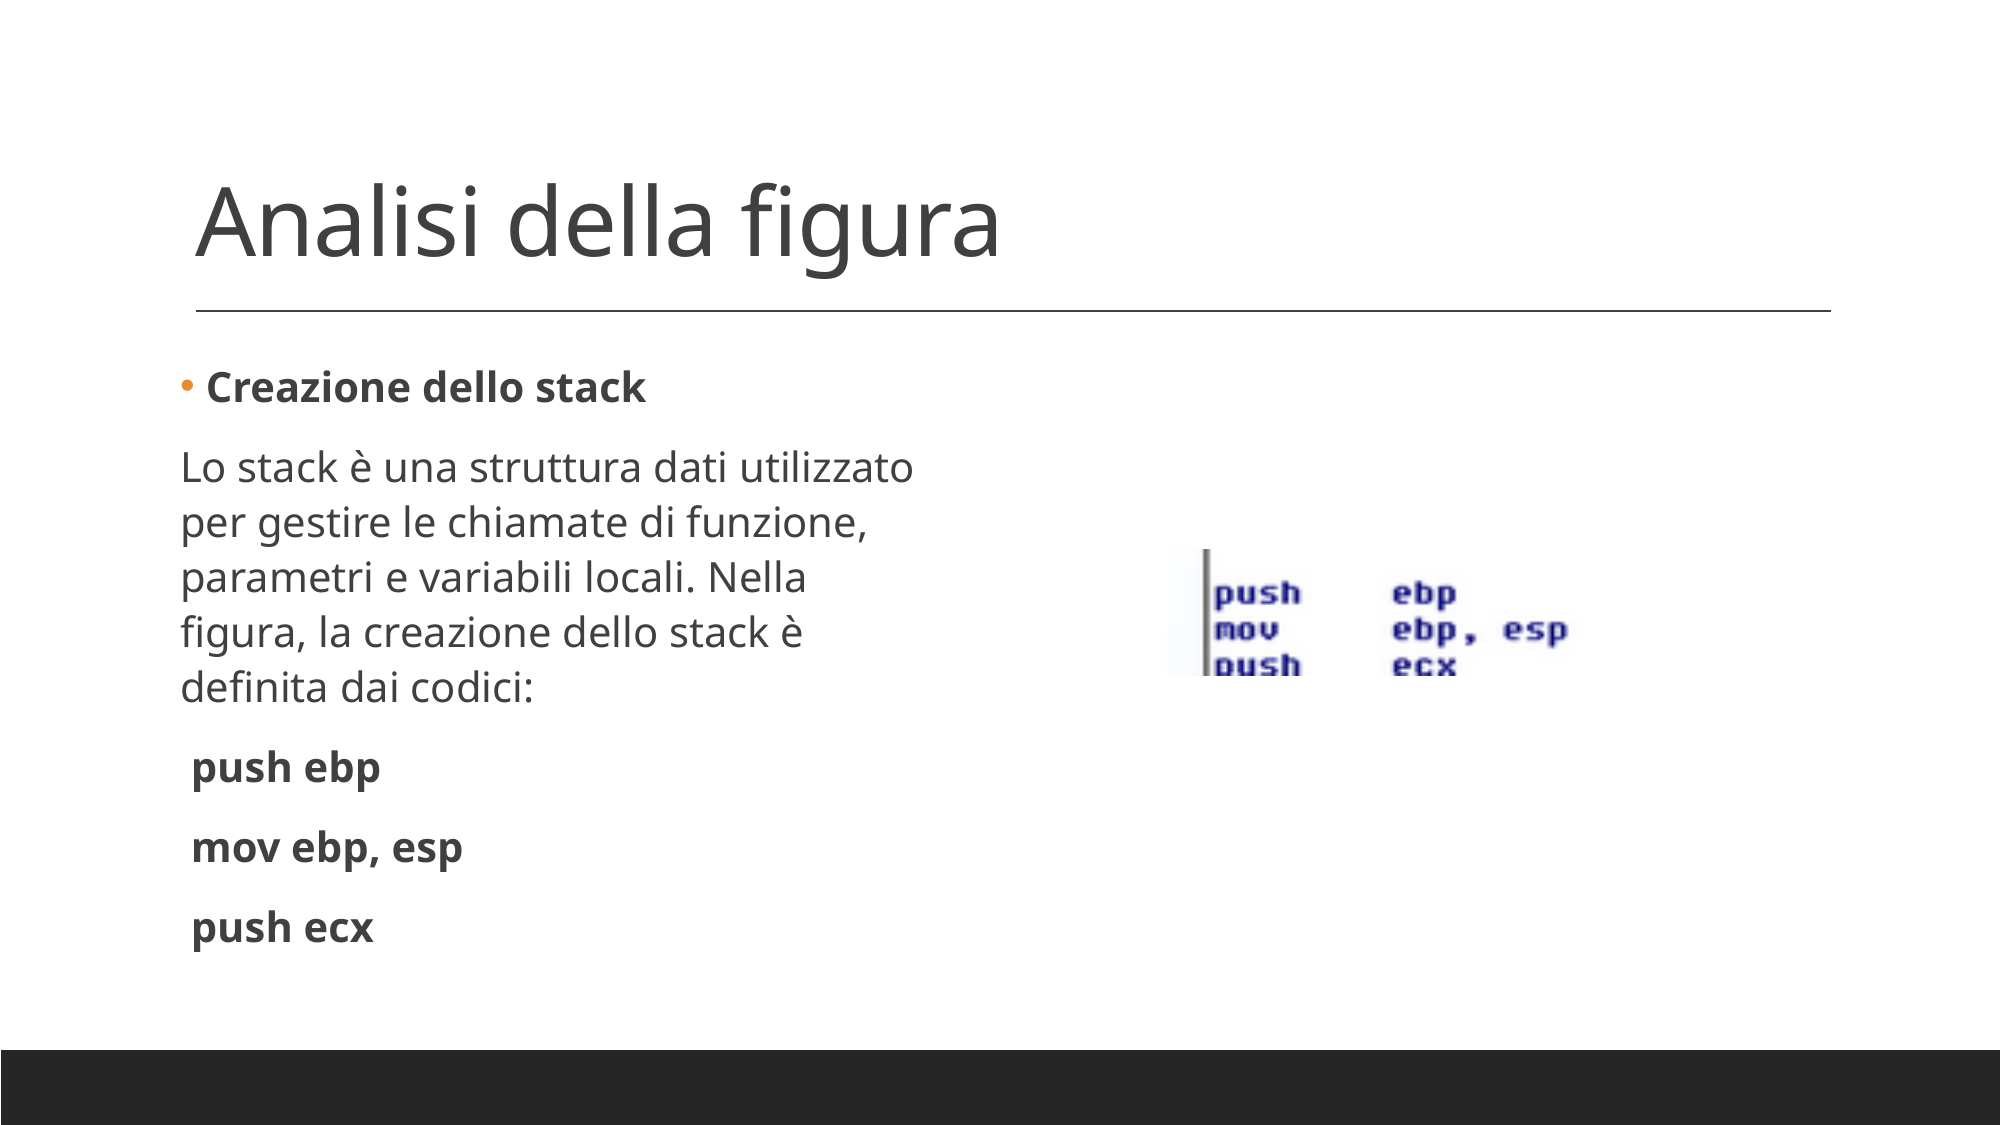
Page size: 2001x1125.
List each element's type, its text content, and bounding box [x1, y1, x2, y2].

title Analisi della figura [180, 47, 1831, 286]
picture [1167, 549, 1644, 676]
list Creazione dello stack Lo stack è una struttura dati utilizzato per gestire le chiamate di funzione, parametri e variabili locali. Nella figura, la creazione dello stack è definita dai codici: push ebp mov ebp, esp push ecx [180, 347, 942, 963]
